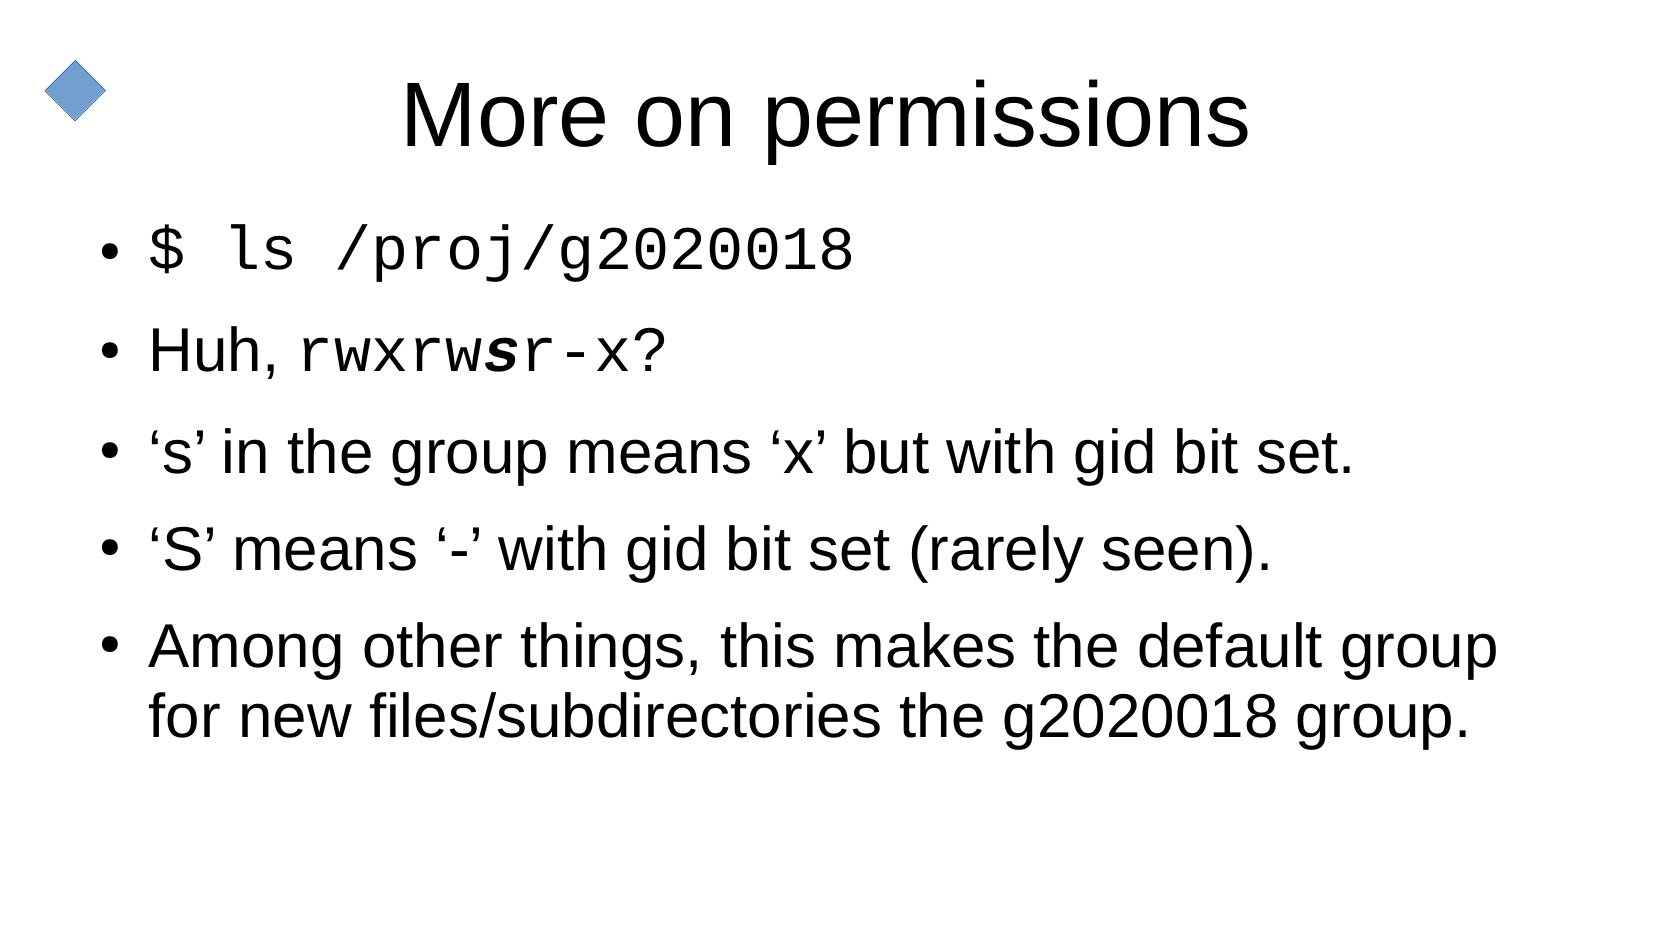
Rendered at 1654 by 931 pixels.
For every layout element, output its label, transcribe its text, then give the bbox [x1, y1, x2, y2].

text_box [45, 60, 106, 121]
list $ ls /proj/g2020018 Huh, rwxrwsr-x? ‘s’ in the group means ‘x’ but with gid bit set. ‘S’ means ‘-’ with gid bit set (rarely seen). Among other things, this makes the default group for new files/subdirectories the g2020018 group. [82, 217, 1571, 758]
title More on permissions [82, 37, 1571, 193]
